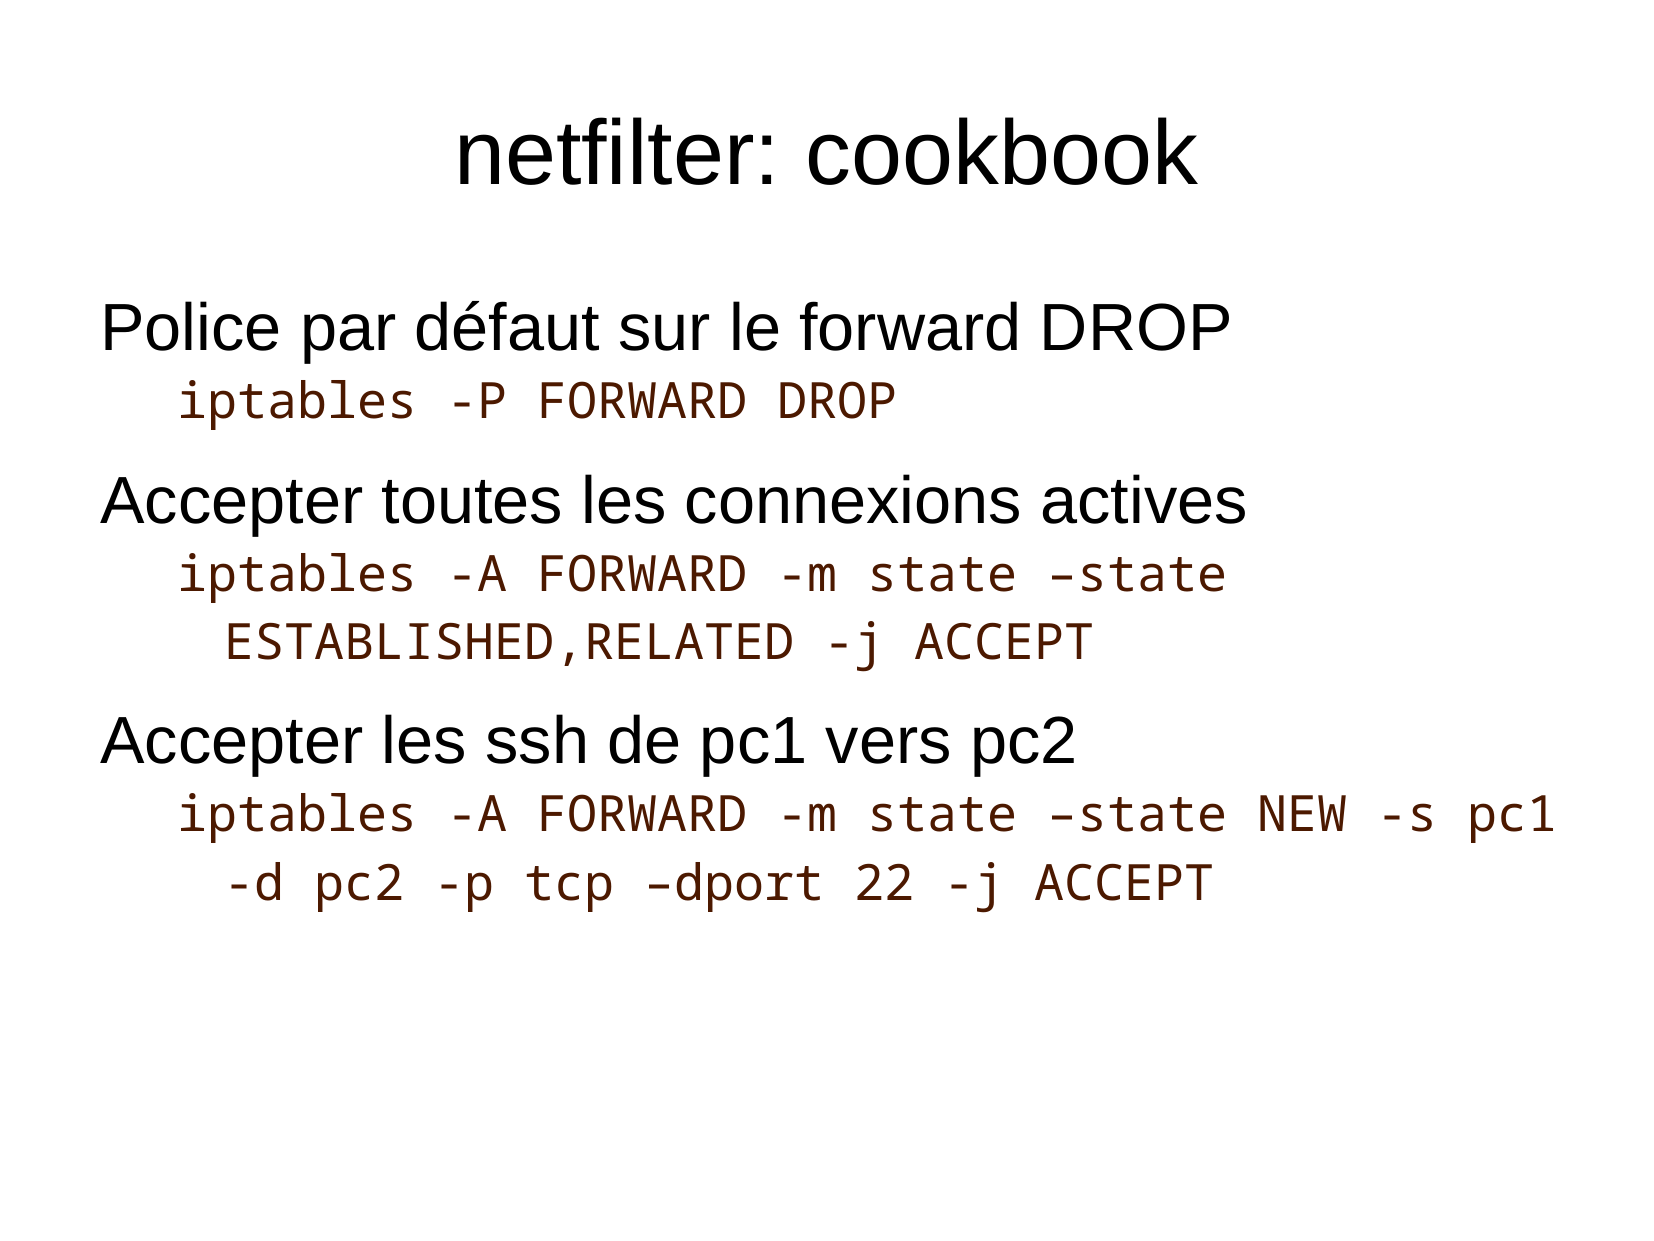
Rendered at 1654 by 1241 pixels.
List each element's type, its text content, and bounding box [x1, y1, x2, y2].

title netfilter: cookbook [82, 49, 1571, 257]
list Police par défaut sur le forward DROP iptables -P FORWARD DROP Accepter toutes les connexions actives iptables -A FORWARD -m state –state ESTABLISHED,RELATED -j ACCEPT Accepter les ssh de pc1 vers pc2 iptables -A FORWARD -m state –state NEW -s pc1 -d pc2 -p tcp –dport 22 -j ACCEPT [82, 290, 1571, 1109]
